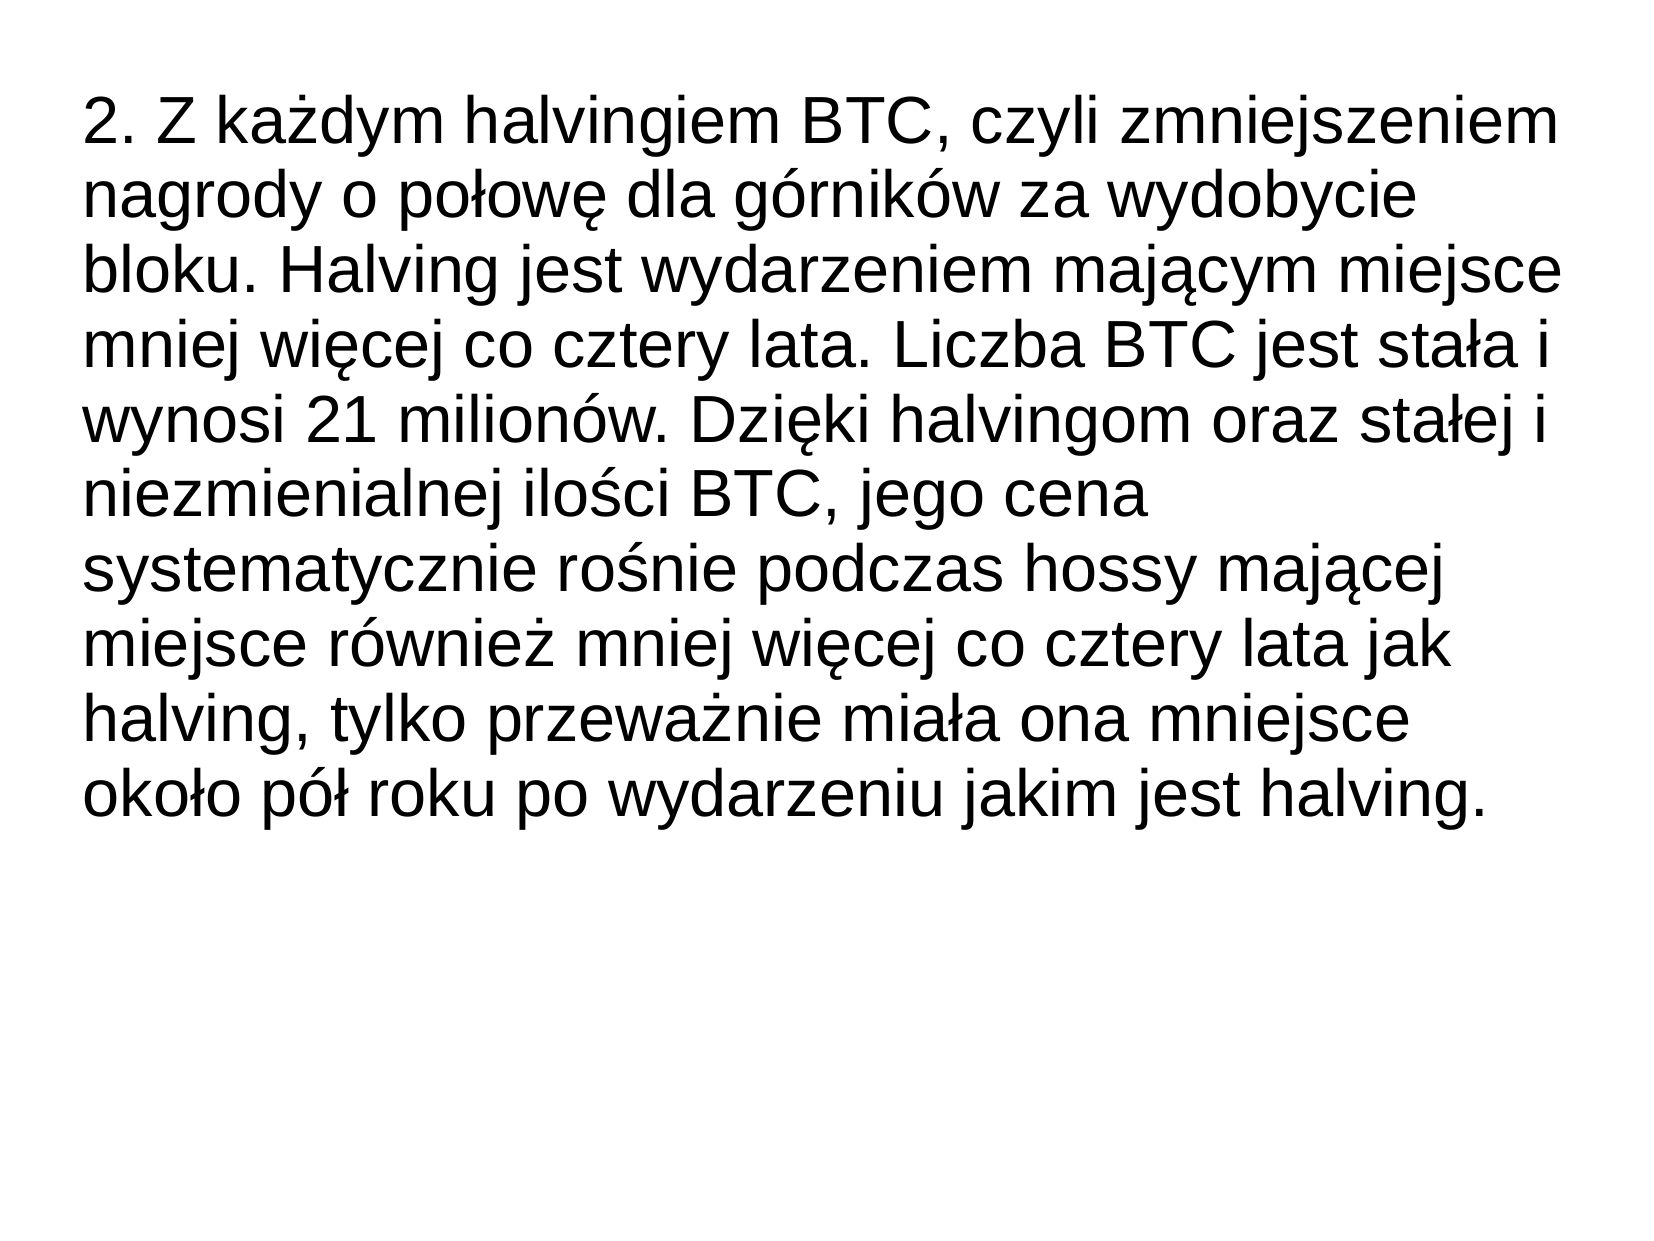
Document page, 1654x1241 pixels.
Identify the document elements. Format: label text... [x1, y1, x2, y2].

list 2. Z każdym halvingiem BTC, czyli zmniejszeniem nagrody o połowę dla górników za wydobycie bloku. Halving jest wydarzeniem mającym miejsce mniej więcej co cztery lata. Liczba BTC jest stała i wynosi 21 milionów. Dzięki halvingom oraz stałej i niezmienialnej ilości BTC, jego cena systematycznie rośnie podczas hossy mającej miejsce również mniej więcej co cztery lata jak halving, tylko przeważnie miała ona mniejsce około pół roku po wydarzeniu jakim jest halving. [82, 82, 1571, 902]
